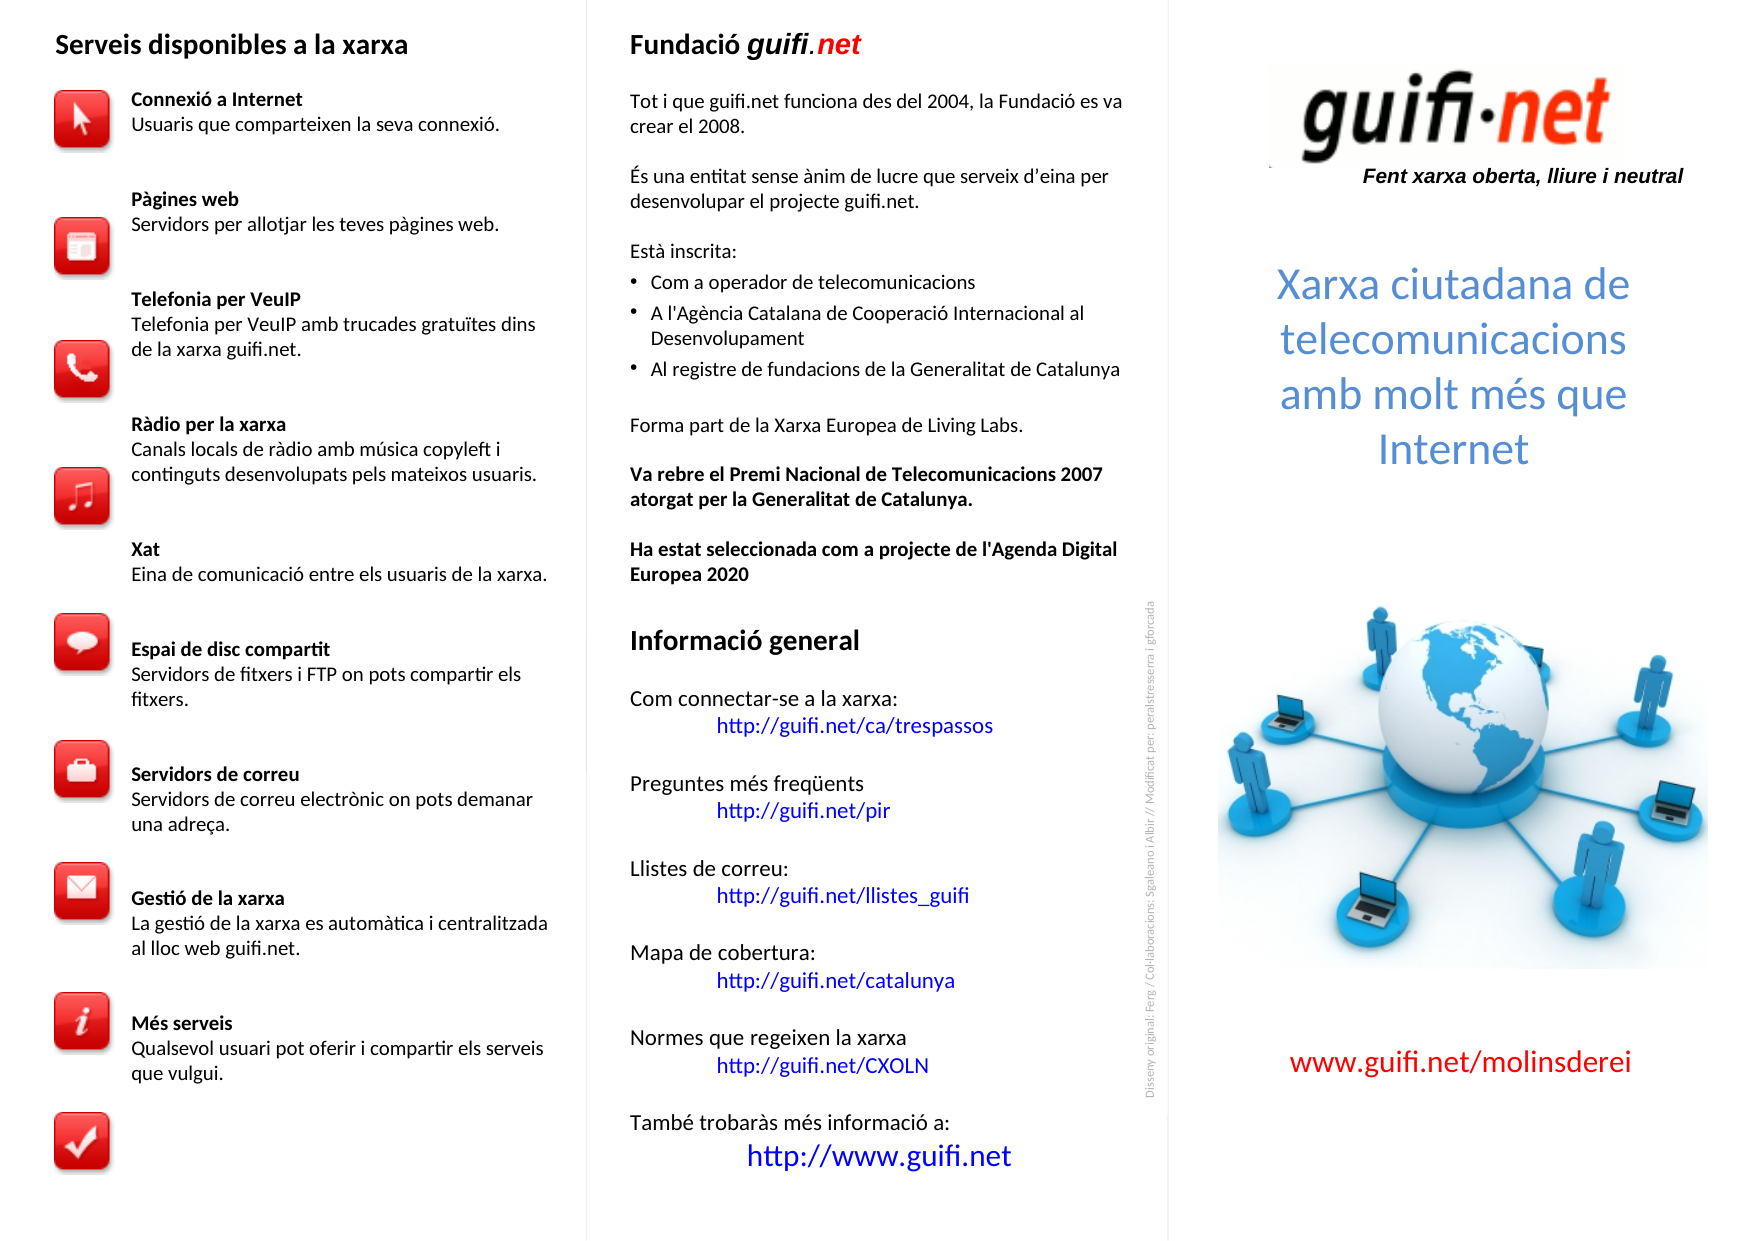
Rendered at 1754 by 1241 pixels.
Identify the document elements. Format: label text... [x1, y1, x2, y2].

picture [54, 613, 115, 676]
text_box Fent xarxa oberta, lliure i neutral [1346, 154, 1700, 197]
picture [1218, 594, 1708, 970]
picture [54, 217, 115, 280]
text_box www.guifi.net/molinsderei [1167, 1033, 1754, 1088]
picture [54, 862, 115, 925]
text_box Serveis disponibles a la xarxa [39, 17, 571, 69]
picture [54, 992, 115, 1055]
picture [54, 90, 114, 153]
text_box Fundació guifi.net Tot i que guifi.net funciona des del 2004, la Fundació es va crear el 2008. És una entitat sense ànim de lucre que serveix d’eina per desenvolupar el projecte guifi.net. Està inscrita: Com a operador de telecomunicacions A l'Agència Catalana de Cooperació Internacional al Desenvolupament Al registre de fundacions de la Generalitat de Catalunya Forma part de la Xarxa Europea de Living Labs. Va rebre el Premi Nacional de Telecomunicacions 2007 atorgat per la Generalitat de Catalunya. Ha estat seleccionada com a projecte de l'Agenda Digital Europea 2020 Informació general Com connectar-se a la xarxa: http://guifi.net/ca/trespassos Preguntes més freqüents http://guifi.net/pir Llistes de correu: http://guifi.net/llistes_guifi Mapa de cobertura: http://guifi.net/catalunya Normes que regeixen la xarxa http://guifi.net/CXOLN També trobaràs més informació a: http://www.guifi.net [613, 17, 1146, 1181]
picture [54, 340, 115, 403]
picture [1269, 64, 1624, 168]
picture [54, 1112, 115, 1175]
picture [54, 740, 115, 803]
picture [54, 467, 115, 531]
text_box Disseny original: Ferg / Col·laboracions: Sgaleano i Albir // Modificat per: peralstresserra i gforcada [1133, 459, 1164, 1113]
text_box Connexió a Internet Usuaris que comparteixen la seva connexió. Pàgines web Servidors per allotjar les teves pàgines web. Telefonia per VeuIP Telefonia per VeuIP amb trucades gratuïtes dins de la xarxa guifi.net. Ràdio per la xarxa Canals locals de ràdio amb música copyleft i continguts desenvolupats pels mateixos usuaris. Xat Eina de comunicació entre els usuaris de la xarxa. Espai de disc compartit Servidors de fitxers i FTP on pots compartir els fitxers. Servidors de correu Servidors de correu electrònic on pots demanar una adreça. Gestió de la xarxa La gestió de la xarxa es automàtica i centralitzada al lloc web guifi.net. Més serveis Qualsevol usuari pot oferir i compartir els serveis que vulgui. [114, 77, 571, 1094]
text_box Xarxa ciutadana de telecomunicacions amb molt més que Internet [1207, 245, 1700, 537]
